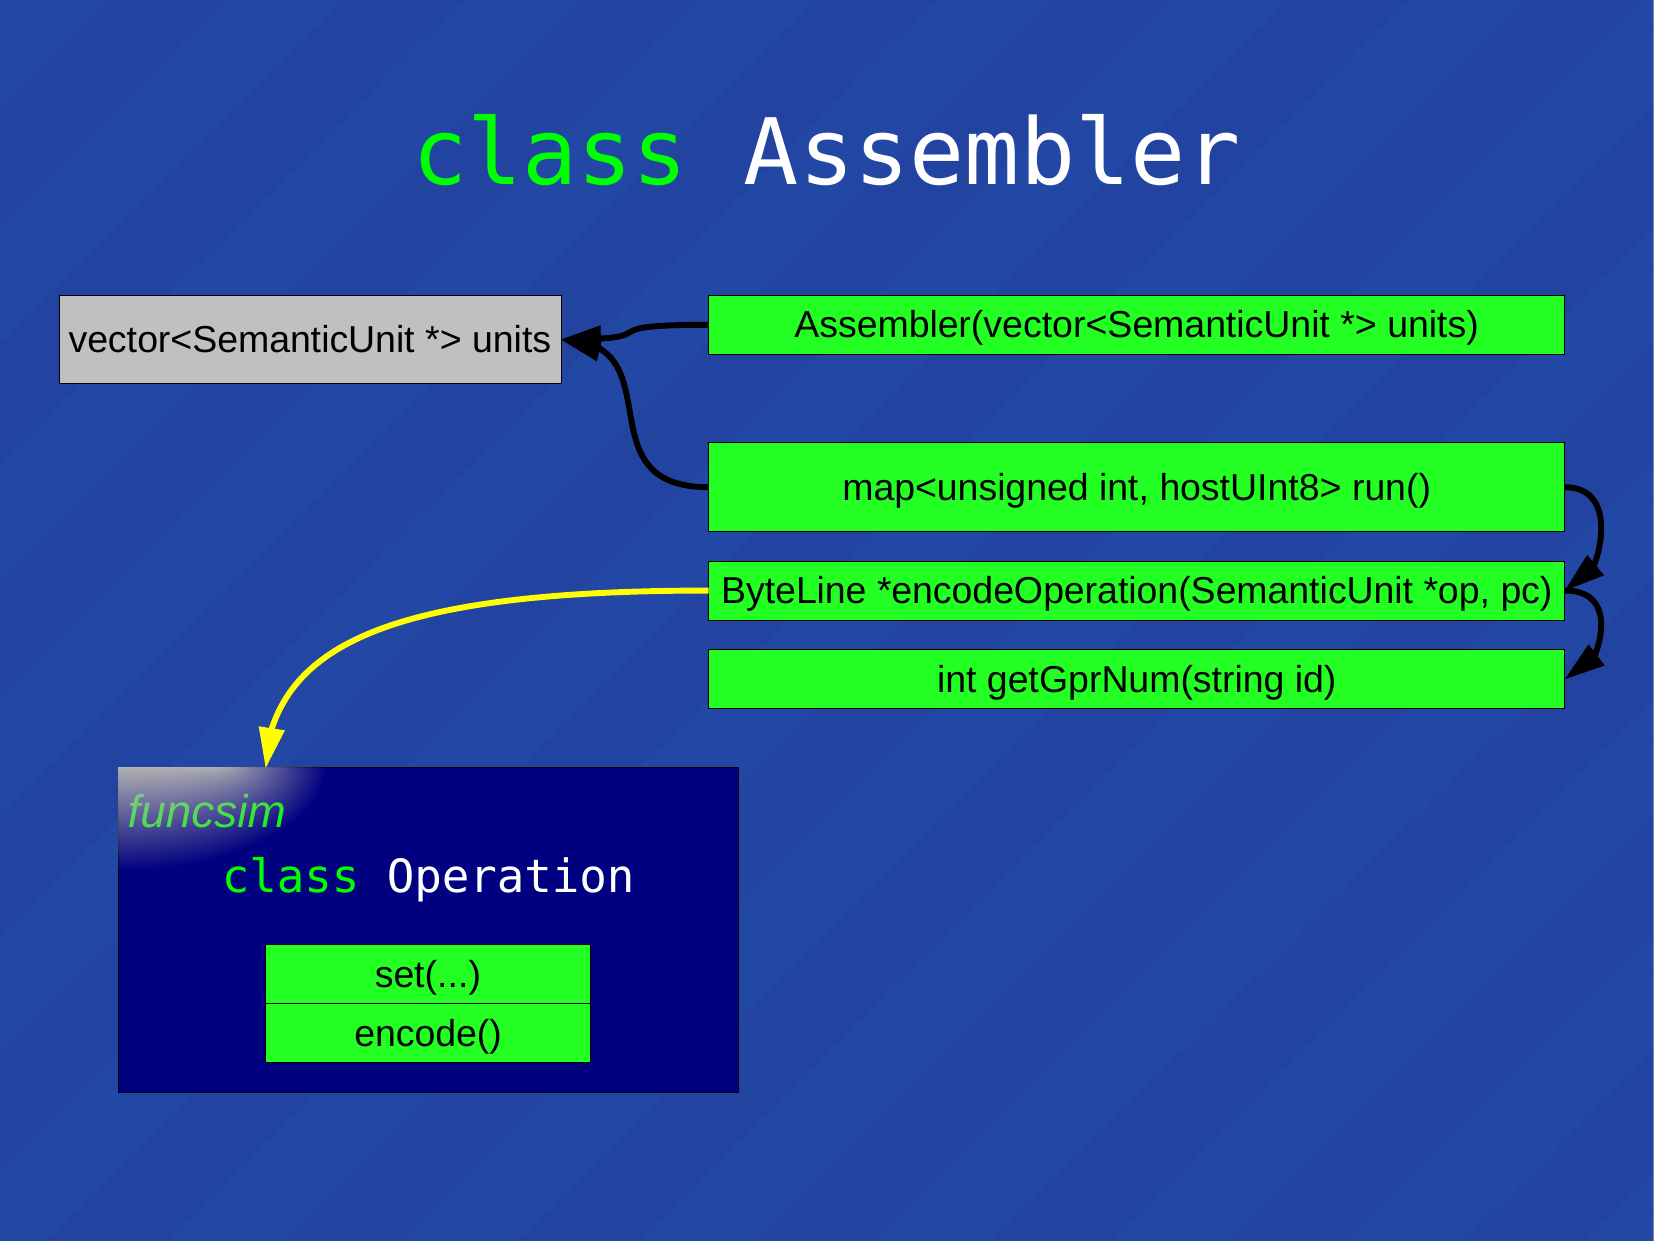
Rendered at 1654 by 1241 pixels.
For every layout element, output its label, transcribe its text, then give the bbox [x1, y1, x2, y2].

title class Assembler [82, 49, 1571, 257]
text_box ByteLine *encodeOperation(SemanticUnit *op, pc) [708, 561, 1565, 621]
text_box set(...) [265, 944, 591, 1003]
text_box map<unsigned int, hostUInt8> run() [708, 442, 1565, 532]
text_box encode() [265, 1003, 591, 1063]
text_box Assembler(vector<SemanticUnit *> units) [708, 295, 1565, 355]
text_box vector<SemanticUnit *> units [59, 295, 562, 384]
text_box int getGprNum(string id) [708, 649, 1565, 709]
text_box class Operation [118, 767, 739, 1093]
picture [0, 0, 1654, 1241]
text_box [118, 767, 414, 916]
